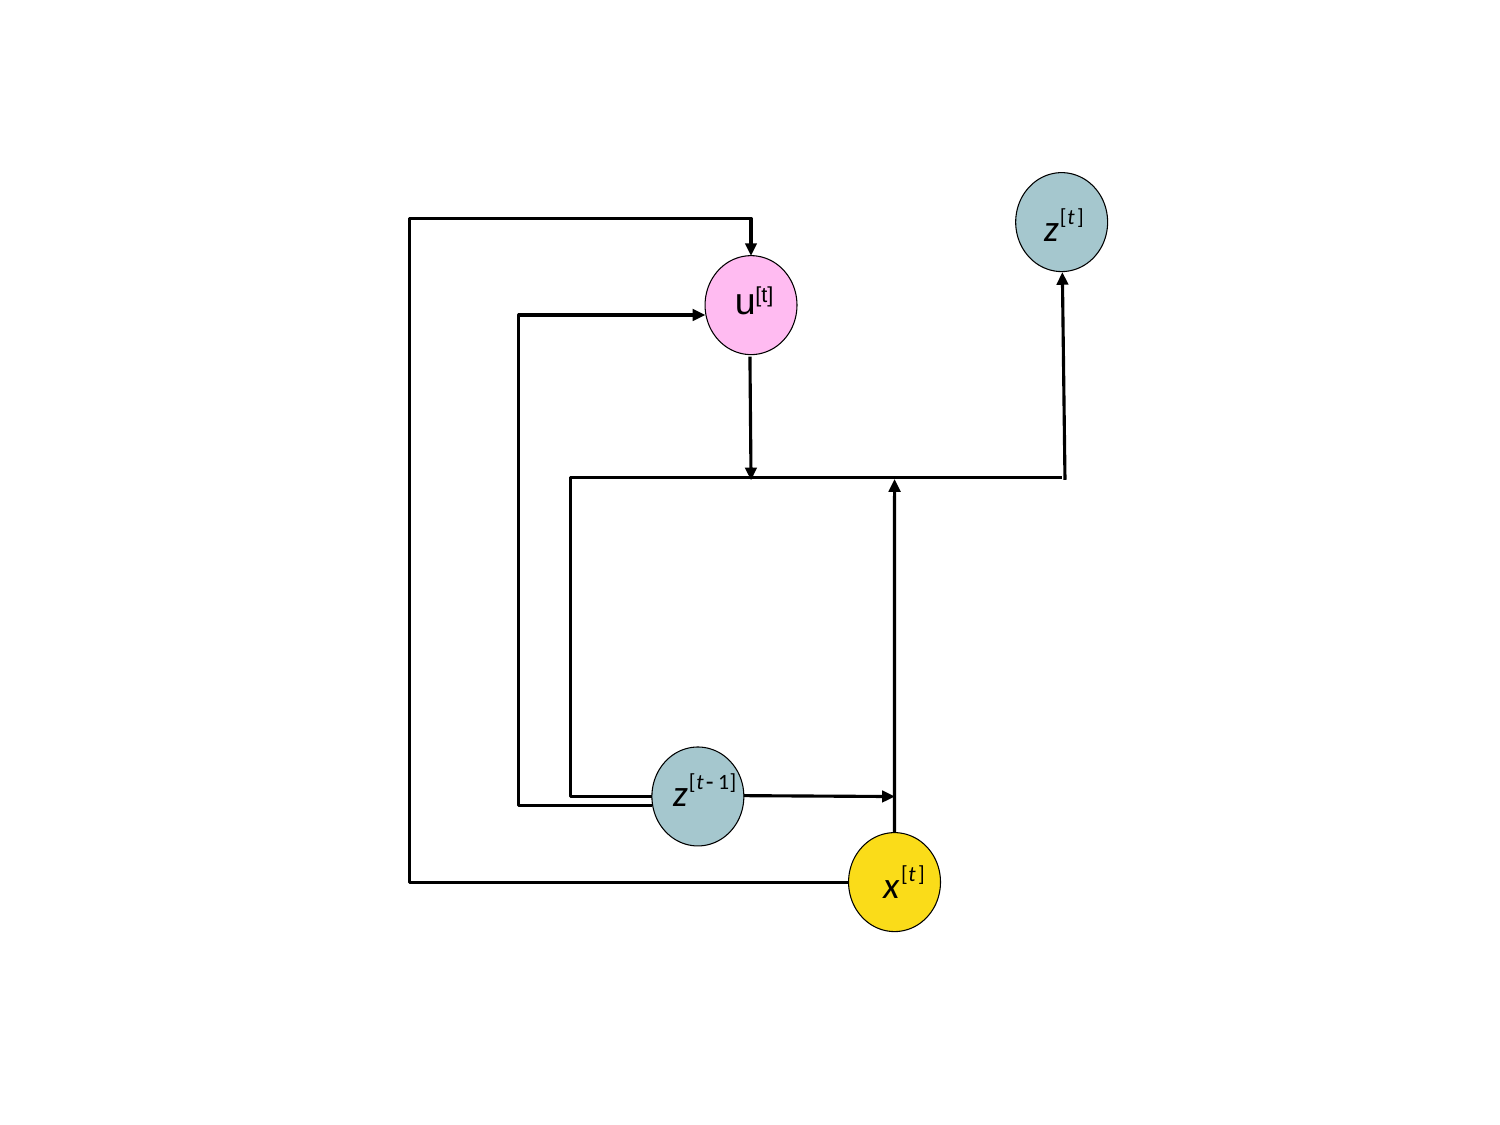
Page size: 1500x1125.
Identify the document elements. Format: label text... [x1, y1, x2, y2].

text_box [651, 746, 741, 846]
text_box [705, 255, 791, 355]
chart [876, 857, 930, 905]
chart [1037, 201, 1091, 248]
text_box u[t] [720, 273, 856, 330]
chart [666, 766, 742, 814]
text_box [1015, 172, 1108, 272]
text_box [848, 832, 941, 932]
